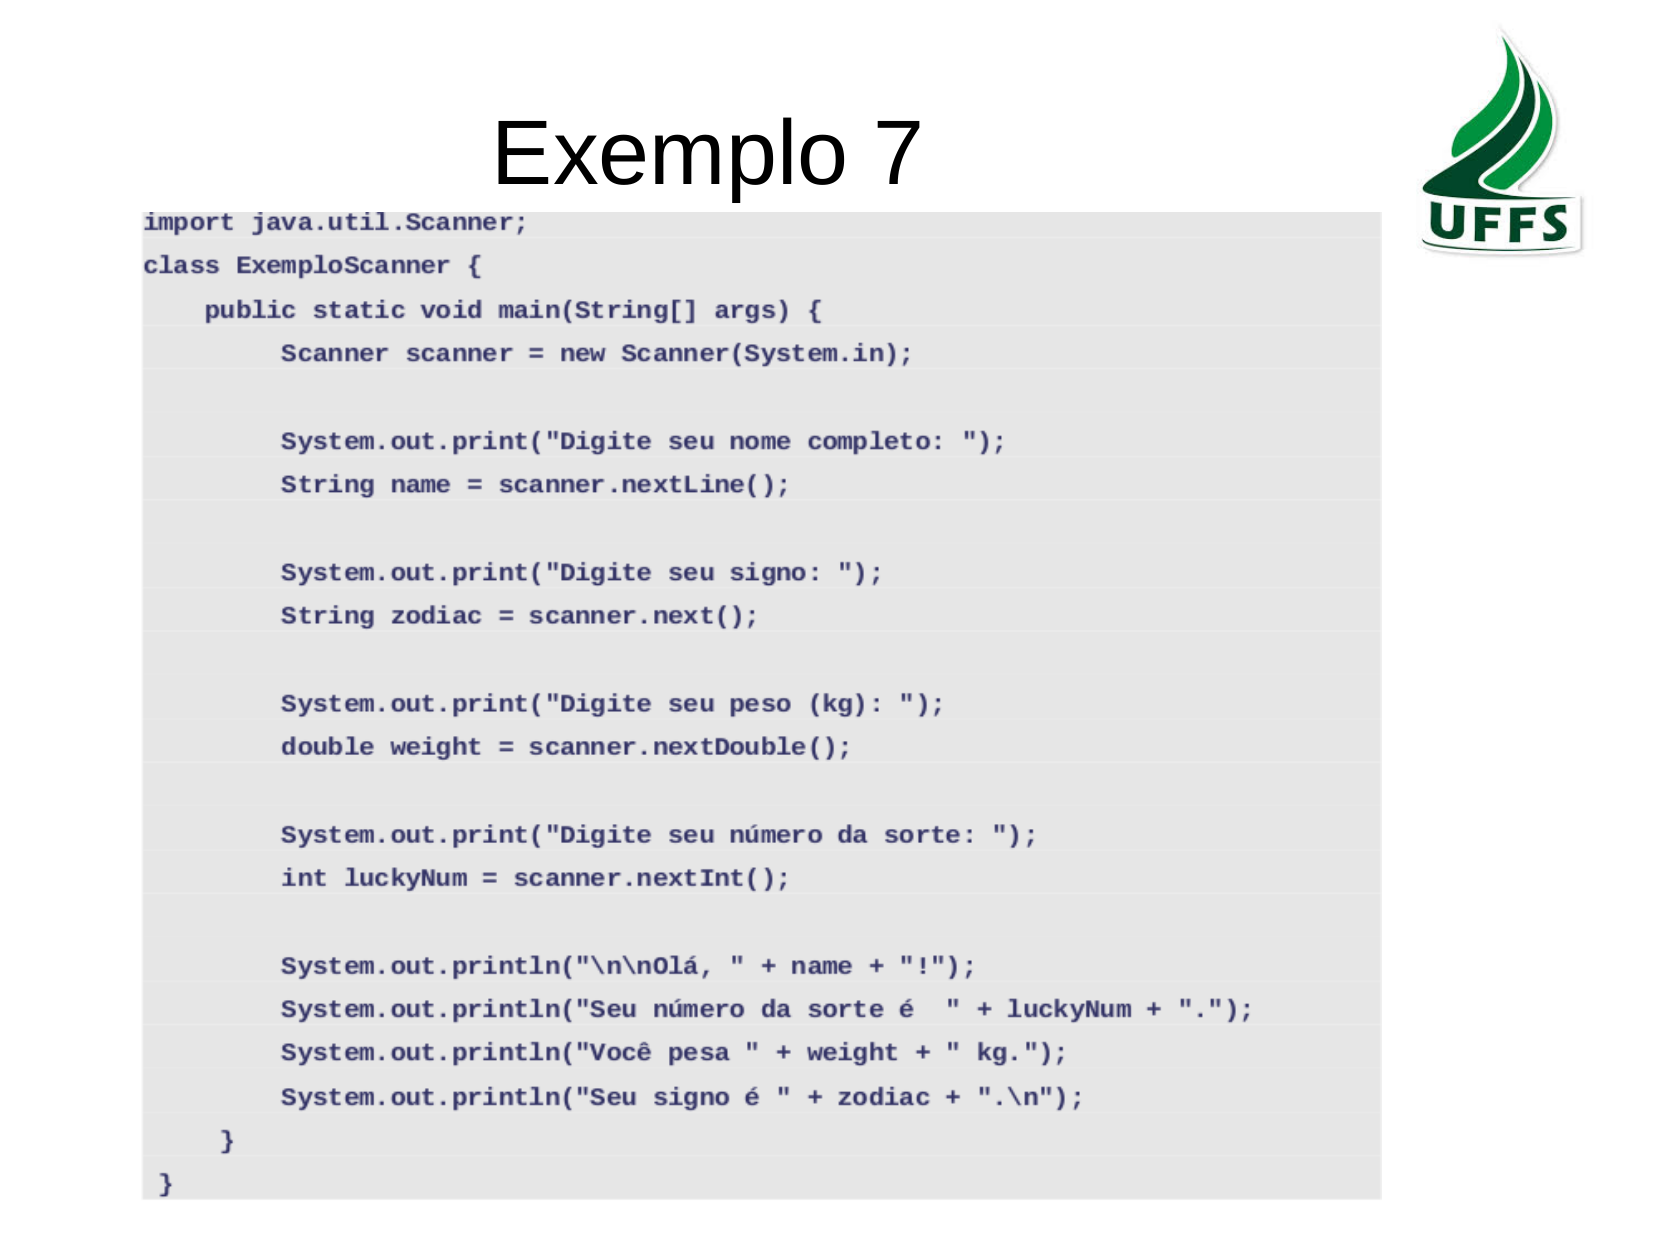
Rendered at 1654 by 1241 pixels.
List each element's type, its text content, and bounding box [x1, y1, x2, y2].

title Exemplo 7 [82, 49, 1335, 257]
picture [140, 20, 1624, 1205]
